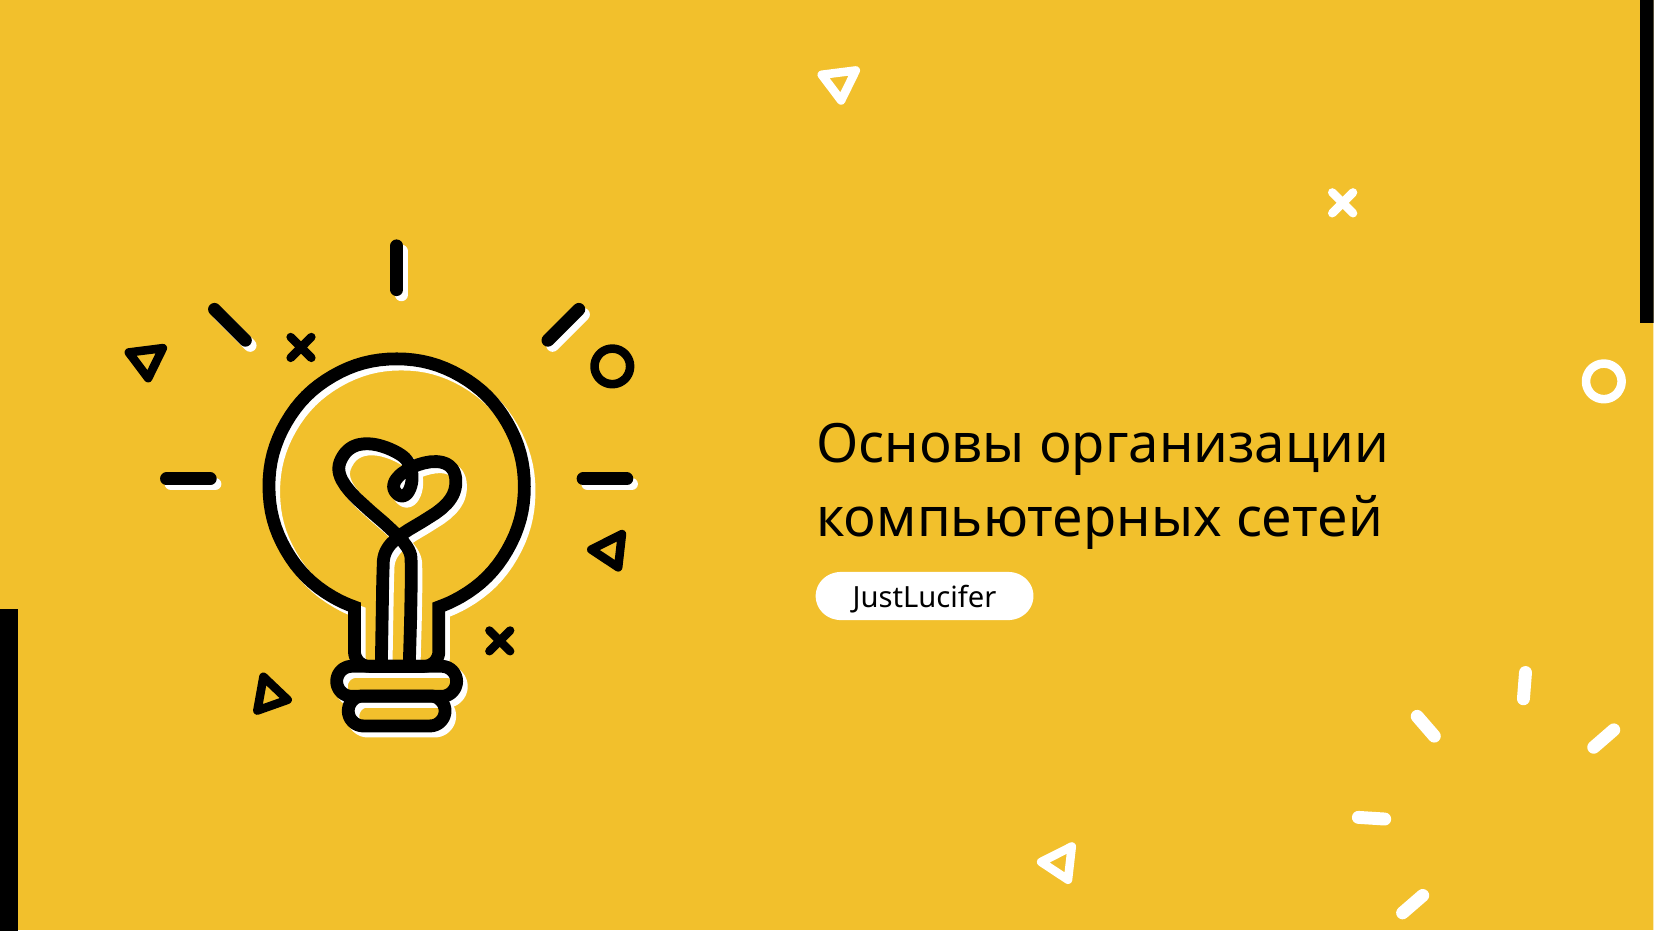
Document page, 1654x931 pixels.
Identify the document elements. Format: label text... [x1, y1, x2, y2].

title Основы организации компьютерных сетей [816, 404, 1454, 553]
text_box JustLucifer [815, 571, 1034, 621]
